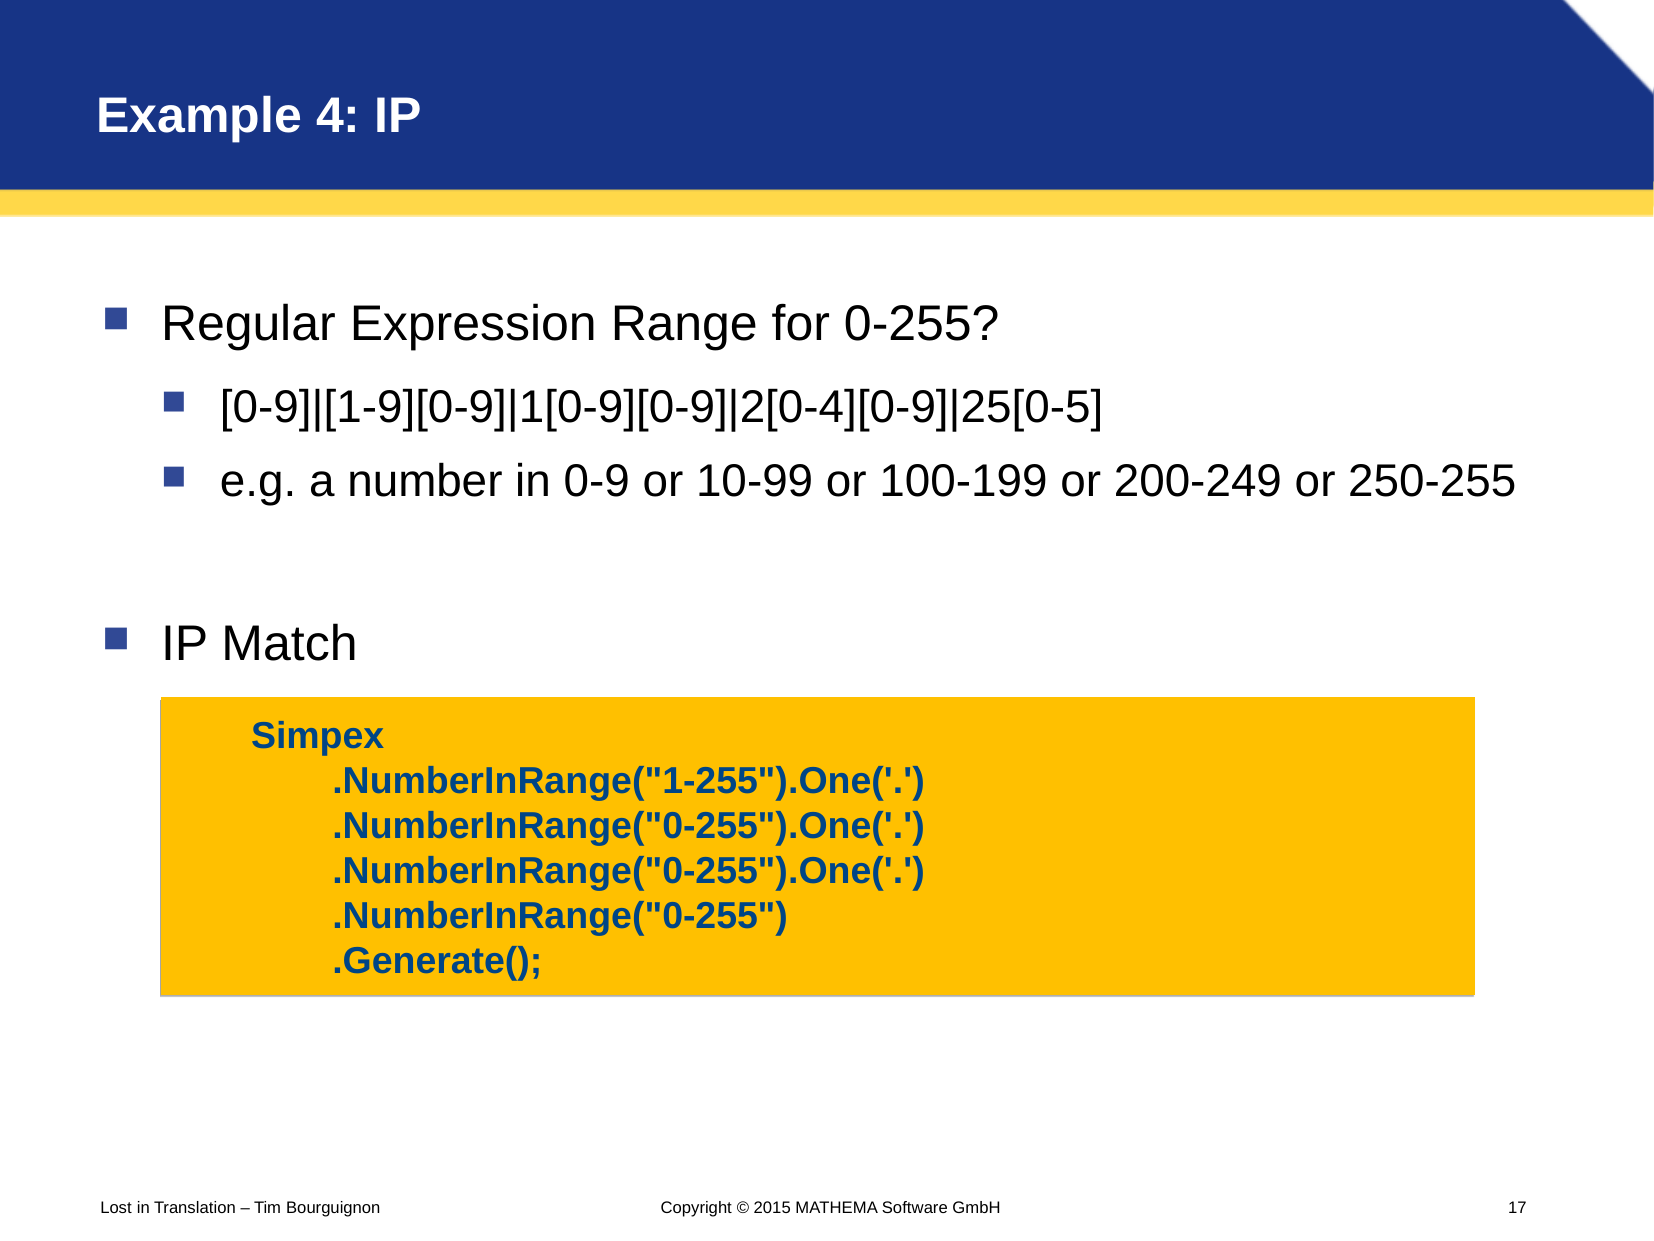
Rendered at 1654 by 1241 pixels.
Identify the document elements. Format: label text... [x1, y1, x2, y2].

list Regular Expression Range for 0-255? [0-9]|[1-9][0-9]|1[0-9][0-9]|2[0-4][0-9]|25[0-5] e.g. a number in 0-9 or 10-99 or 100-199 or 200-249 or 250-255 IP Match [101, 295, 1528, 1139]
title Example 4: IP [96, 69, 1168, 162]
picture [0, 0, 1654, 1241]
text_box Simpex .NumberInRange("1-255").One('.') .NumberInRange("0-255").One('.') .NumberInRange("0-255").One('.') .NumberInRange("0-255") .Generate(); [161, 697, 1475, 995]
